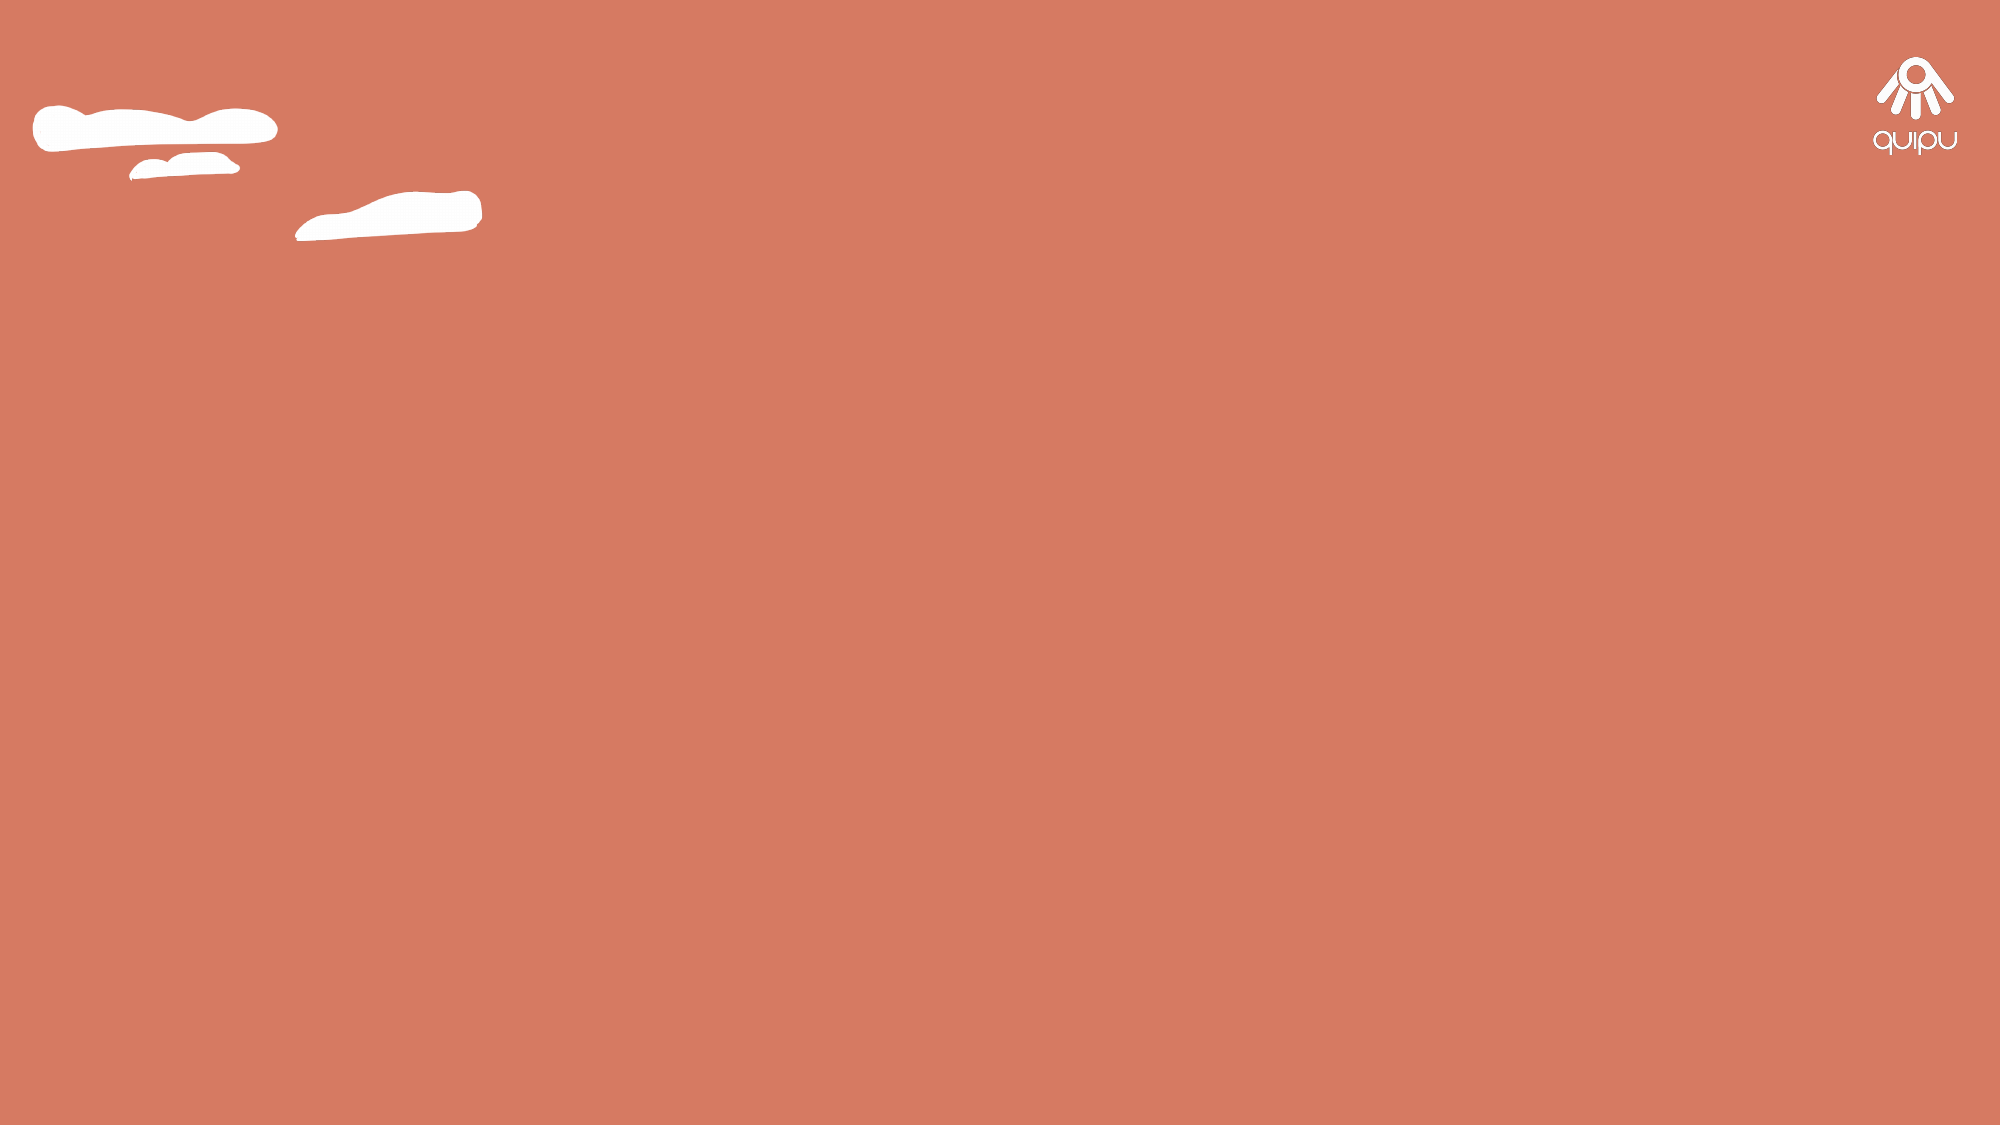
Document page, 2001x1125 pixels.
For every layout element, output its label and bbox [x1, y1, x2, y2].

picture [32, 62, 491, 297]
picture [1873, 57, 1957, 155]
